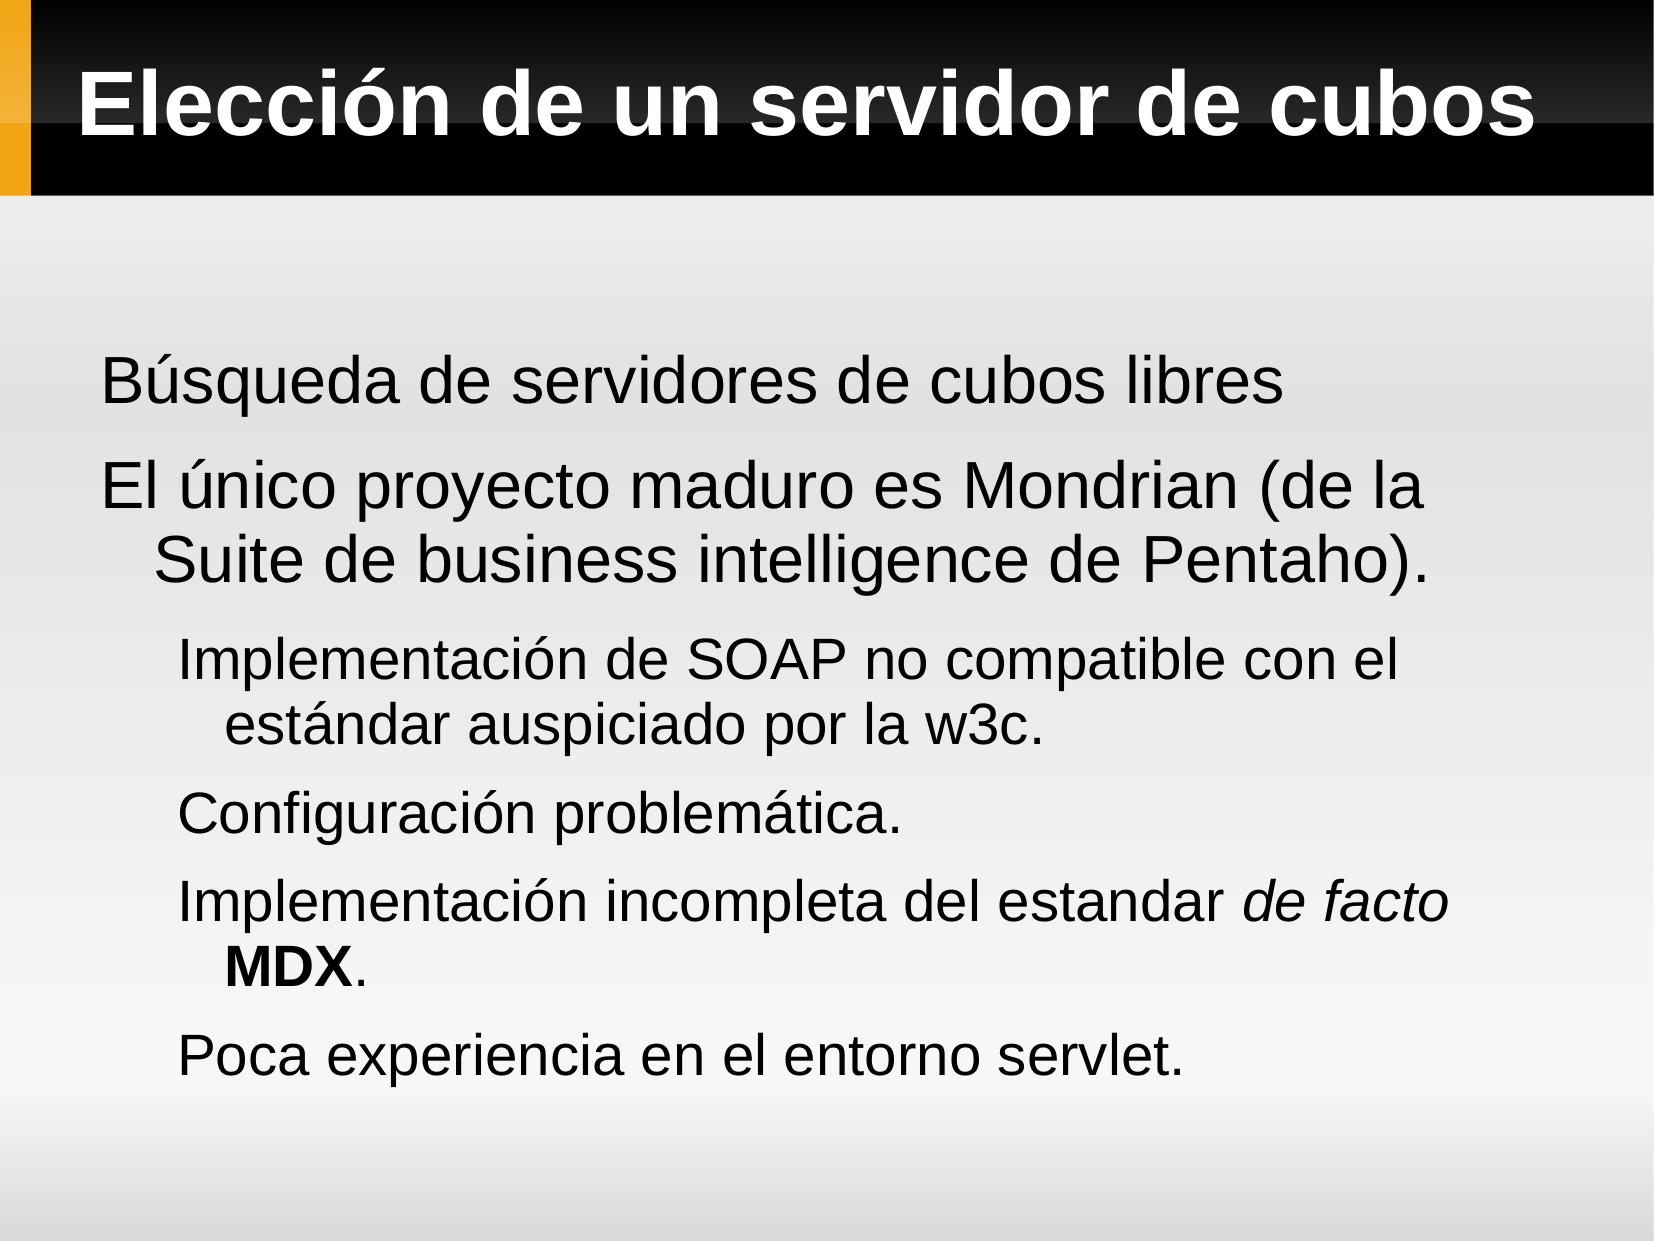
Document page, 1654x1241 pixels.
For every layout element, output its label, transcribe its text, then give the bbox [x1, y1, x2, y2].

list Búsqueda de servidores de cubos libres El único proyecto maduro es Mondrian (de la Suite de business intelligence de Pentaho). Implementación de SOAP no compatible con el estándar auspiciado por la w3c. Configuración problemática. Implementación incompleta del estandar de facto MDX. Poca experiencia en el entorno servlet. [82, 343, 1506, 1162]
picture [0, 0, 1654, 1241]
title Elección de un servidor de cubos [76, 0, 1565, 208]
